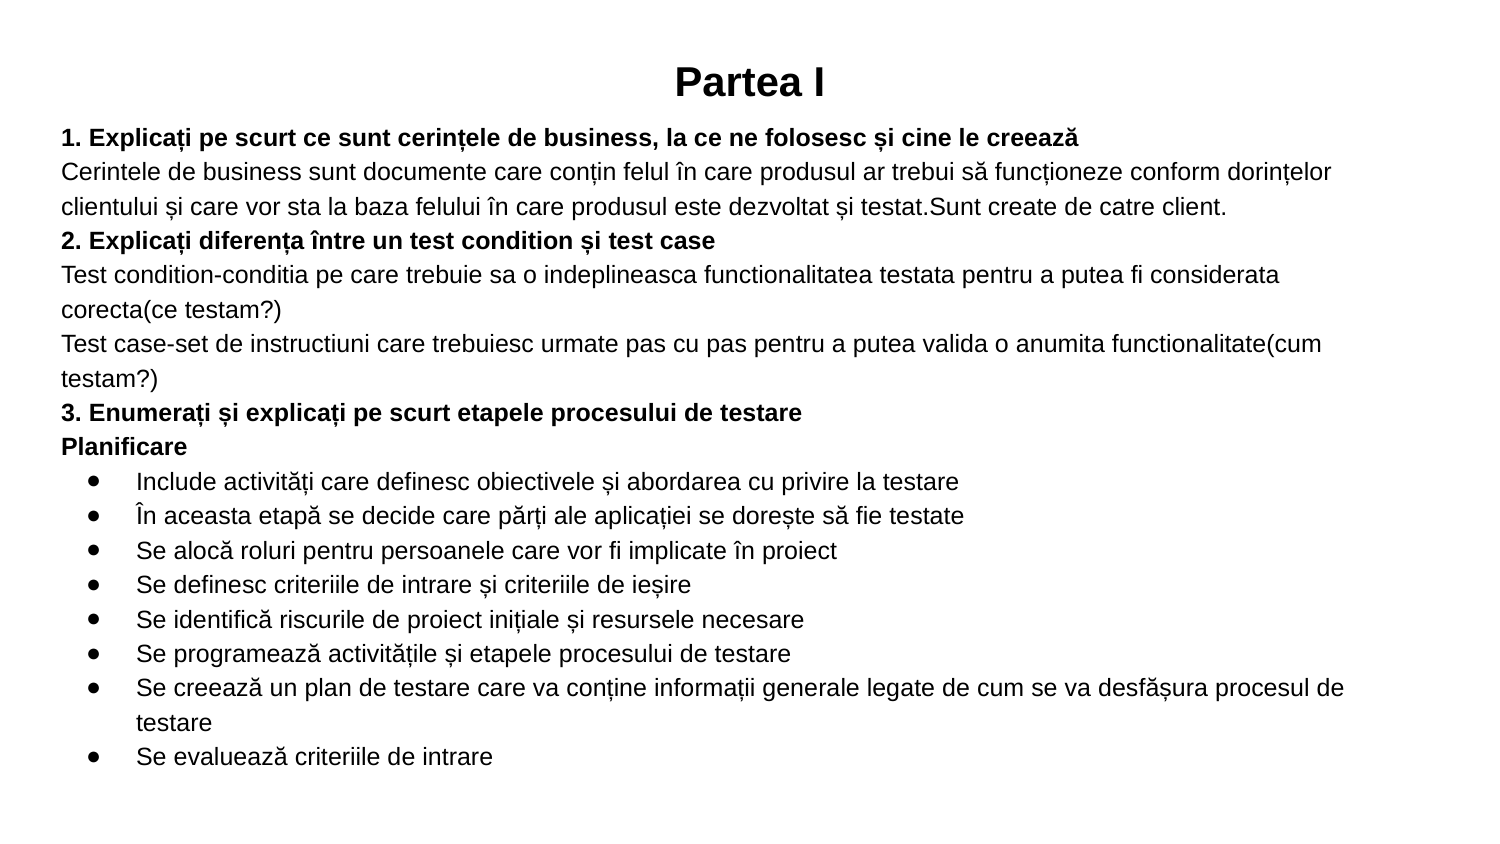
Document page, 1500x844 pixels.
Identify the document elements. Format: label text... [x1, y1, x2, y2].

text_box 1. Explicați pe scurt ce sunt cerințele de business, la ce ne folosesc și cine le creează Cerintele de business sunt documente care conțin felul în care produsul ar trebui să funcționeze conform dorințelor clientului și care vor sta la baza felului în care produsul este dezvoltat și testat.Sunt create de catre client. 2. Explicați diferența între un test condition și test case Test condition-conditia pe care trebuie sa o indeplineasca functionalitatea testata pentru a putea fi considerata corecta(ce testam?) Test case-set de instructiuni care trebuiesc urmate pas cu pas pentru a putea valida o anumita functionalitate(cum testam?) 3. Enumerați și explicați pe scurt etapele procesului de testare Planificare Include activități care definesc obiectivele și abordarea cu privire la testare În aceasta etapă se decide care părți ale aplicației se dorește să fie testate Se alocă roluri pentru persoanele care vor fi implicate în proiect Se definesc criteriile de intrare și criteriile de ieșire Se identifică riscurile de proiect inițiale și resursele necesare Se programează activitățile și etapele procesului de testare Se creează un plan de testare care va conține informații generale legate de cum se va desfășura procesul de testare Se evaluează criteriile de intrare [46, 101, 1409, 791]
text_box Partea I [63, 40, 1437, 116]
